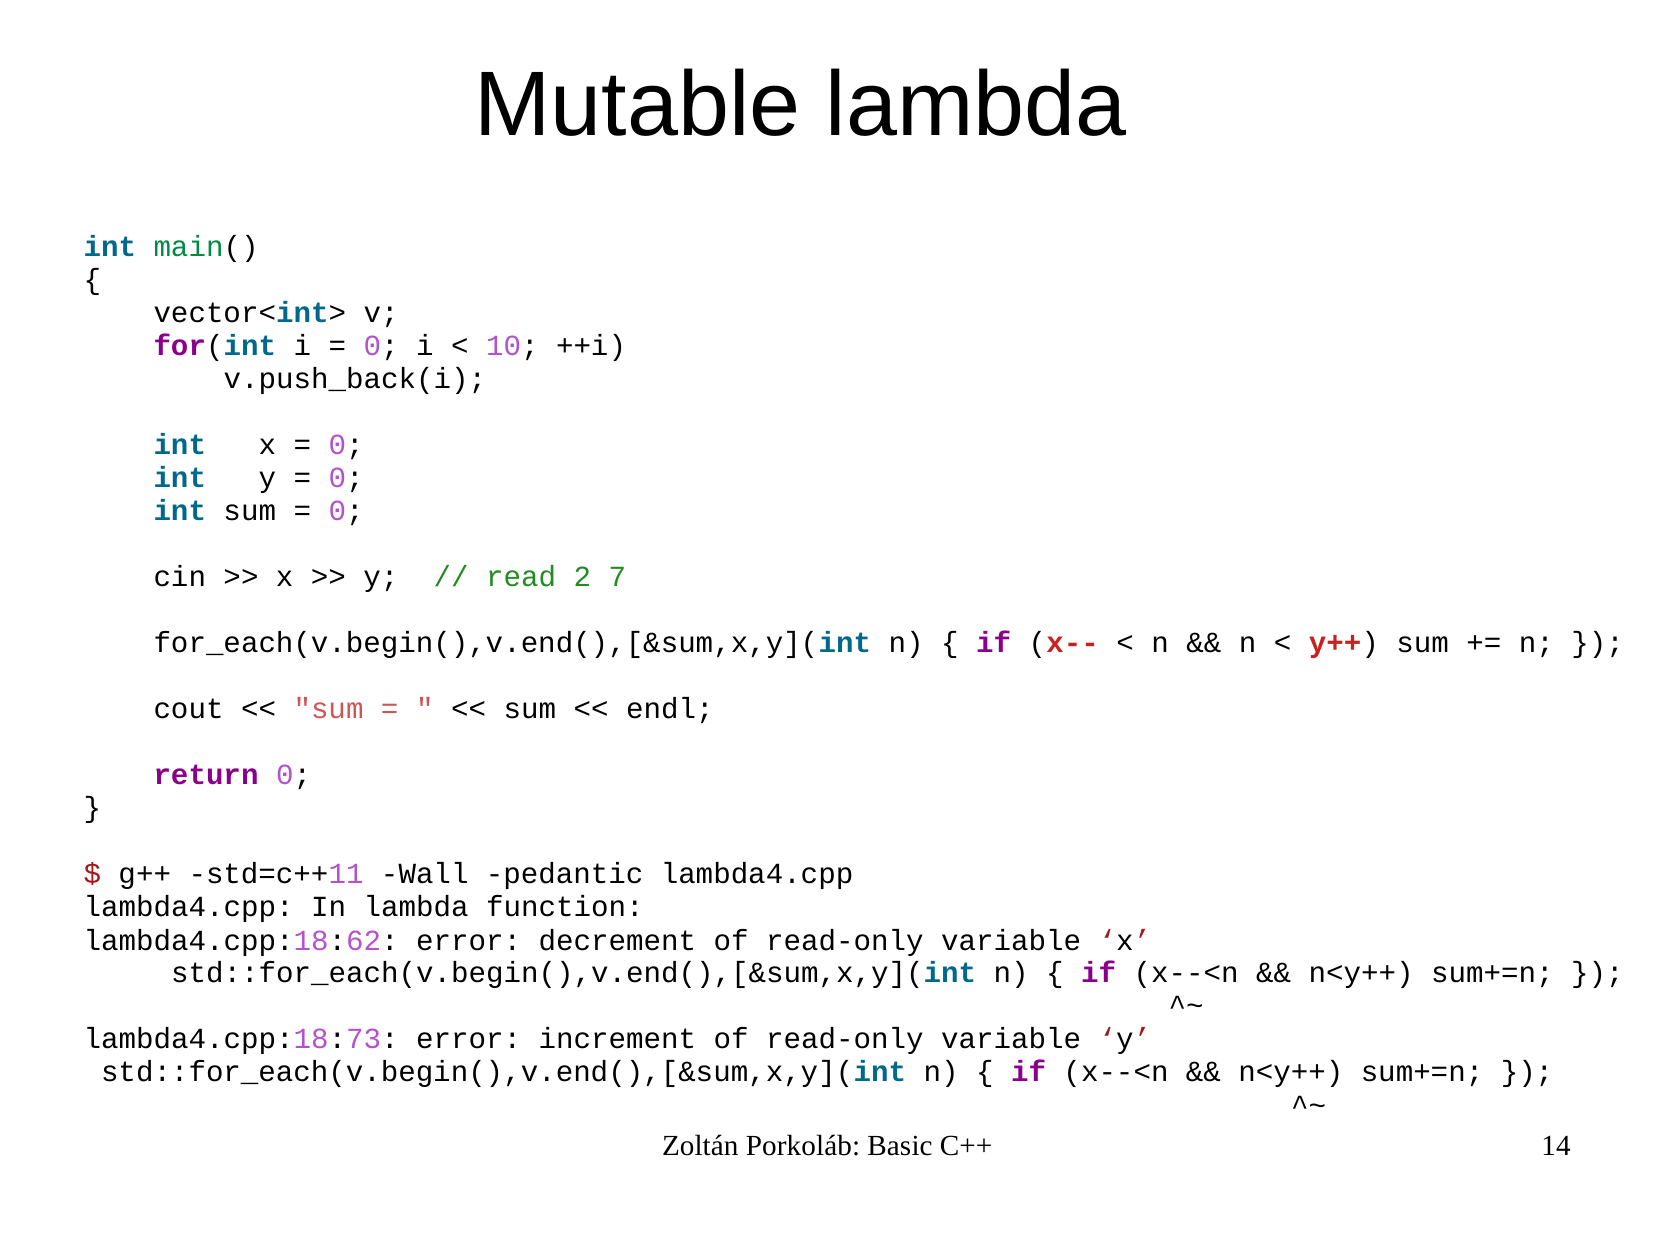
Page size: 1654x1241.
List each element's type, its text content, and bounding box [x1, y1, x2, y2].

title Mutable lambda [56, 0, 1546, 208]
text_box int main() { vector<int> v; for(int i = 0; i < 10; ++i) v.push_back(i); int x = 0; int y = 0; int sum = 0; cin >> x >> y; // read 2 7 for_each(v.begin(),v.end(),[&sum,x,y](int n) { if (x-- < n && n < y++) sum += n; }); cout << "sum = " << sum << endl; return 0; } $ g++ -std=c++11 -Wall -pedantic lambda4.cpp lambda4.cpp: In lambda function: lambda4.cpp:18:62: error: decrement of read-only variable ‘x’ std::for_each(v.begin(),v.end(),[&sum,x,y](int n) { if (x--<n && n<y++) sum+=n; }); ^~ lambda4.cpp:18:73: error: increment of read-only variable ‘y’ std::for_each(v.begin(),v.end(),[&sum,x,y](int n) { if (x--<n && n<y++) sum+=n; }); ^~ [68, 225, 1654, 1231]
